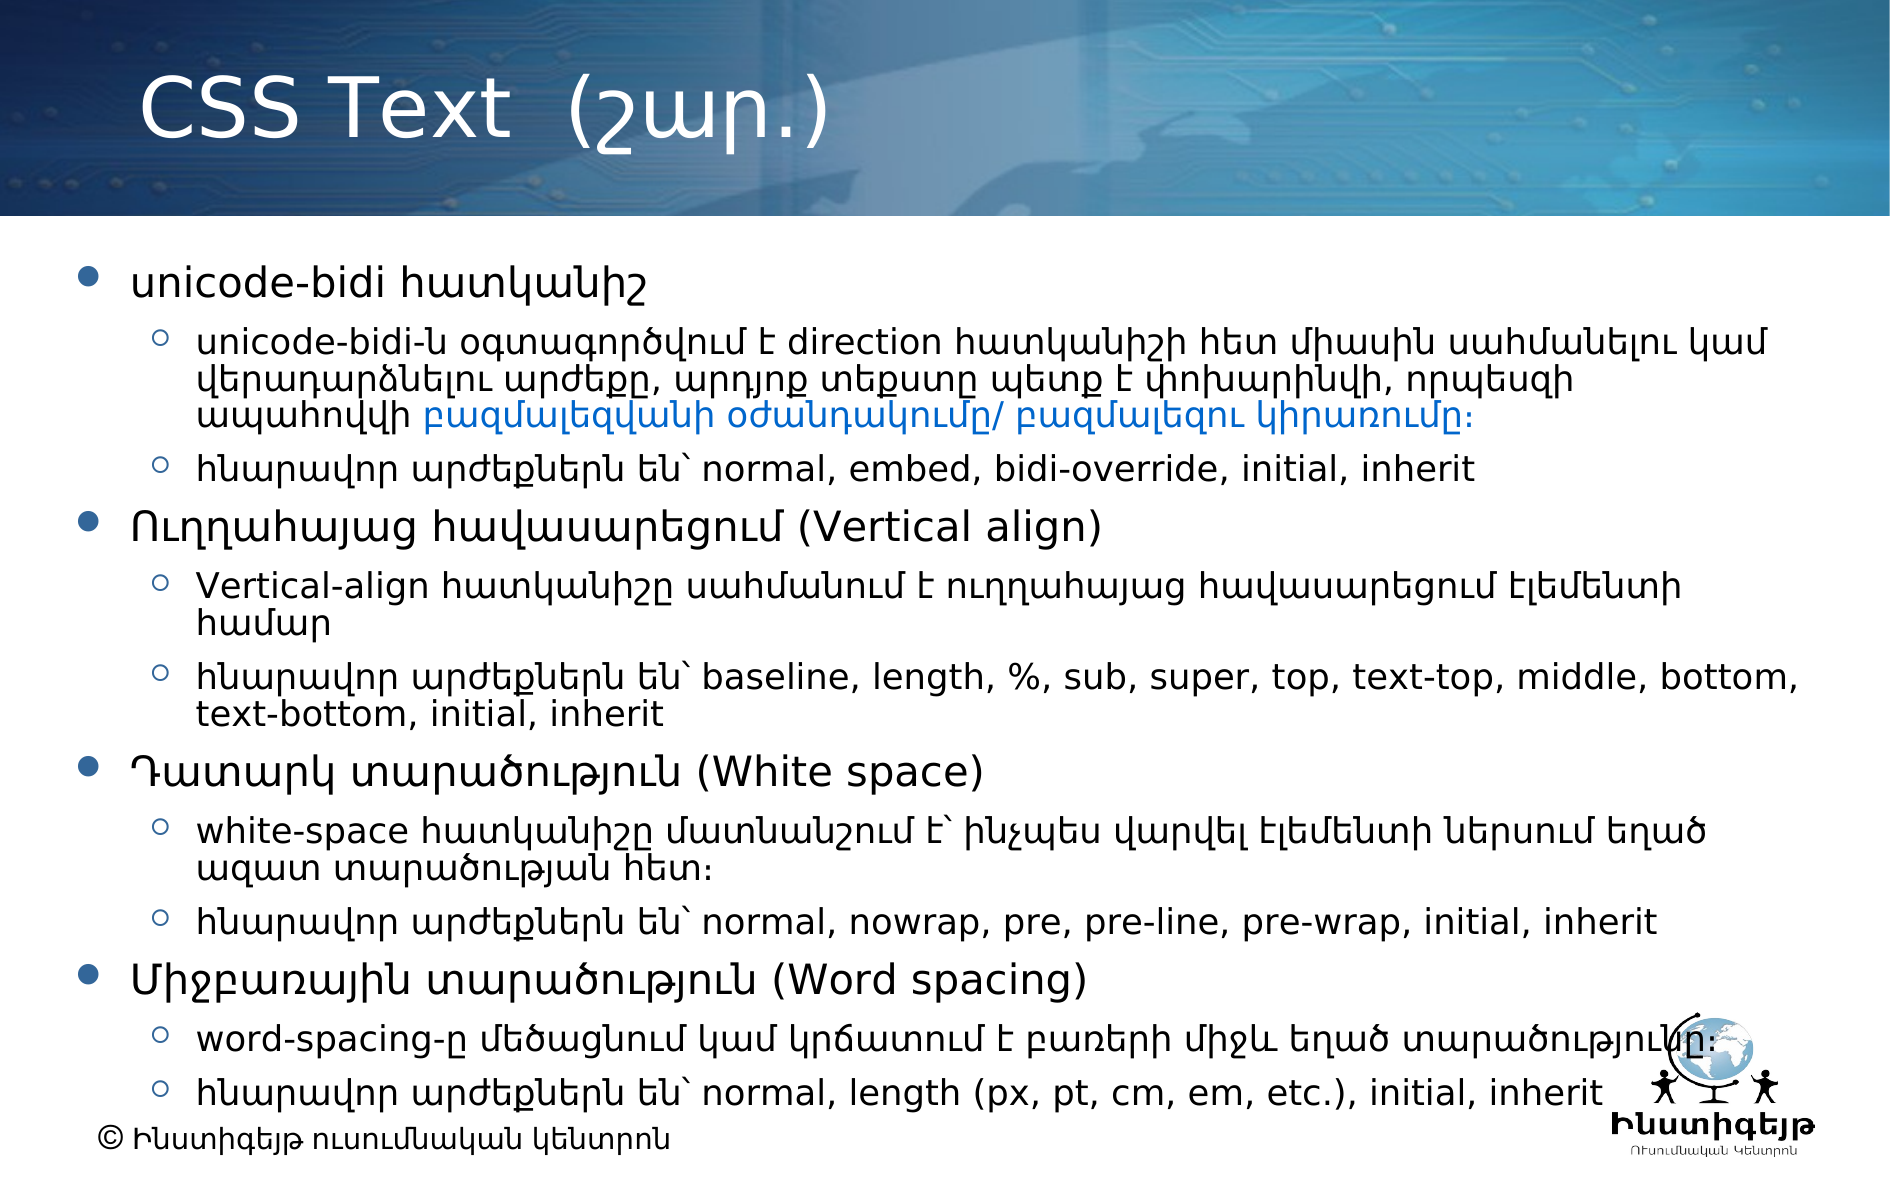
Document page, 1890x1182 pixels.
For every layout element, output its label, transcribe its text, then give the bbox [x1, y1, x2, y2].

picture [1612, 1012, 1815, 1157]
picture [1667, 1044, 1677, 1049]
picture [1612, 1044, 1616, 1056]
list unicode-bidi հատկանիշ unicode-bidi-ն օգտագործվում է direction հատկանիշի հետ միասին սահմանելու կամ վերադարձնելու արժեքը, արդյոք տեքստը պետք է փոխարինվի, որպեսզի ապահովվի բազմալեզվանի օժանդակումը/ բազմալեզու կիրառումը։ հնարավոր արժեքներն են՝ normal, embed, bidi-override, initial, inherit Ուղղահայաց հավասարեցում (Vertical align) Vertical-align հատկանիշը սահմանում է ուղղահայաց հավասարեցում էլեմենտի համար հնարավոր արժեքներն են՝ baseline, length, %, sub, super, top, text-top, middle, bottom, text-bottom, initial, inherit Դատարկ տարածություն (White space) white-space հատկանիշը մատնանշում է՝ ինչպես վարվել էլեմենտի ներսում եղած ազատ տարածության հետ։ հնարավոր արժեքներն են՝ normal, nowrap, pre, pre-line, pre-wrap, initial, inherit Միջբառային տարածություն (Word spacing) word-spacing-ը մեծացնում կամ կրճատում է բառերի միջև եղած տարածությունը։ հնարավոր արժեքներն են՝ normal, length (px, pt, cm, em, etc.), initial, inherit [75, 262, 1802, 287]
picture [0, 0, 1890, 216]
